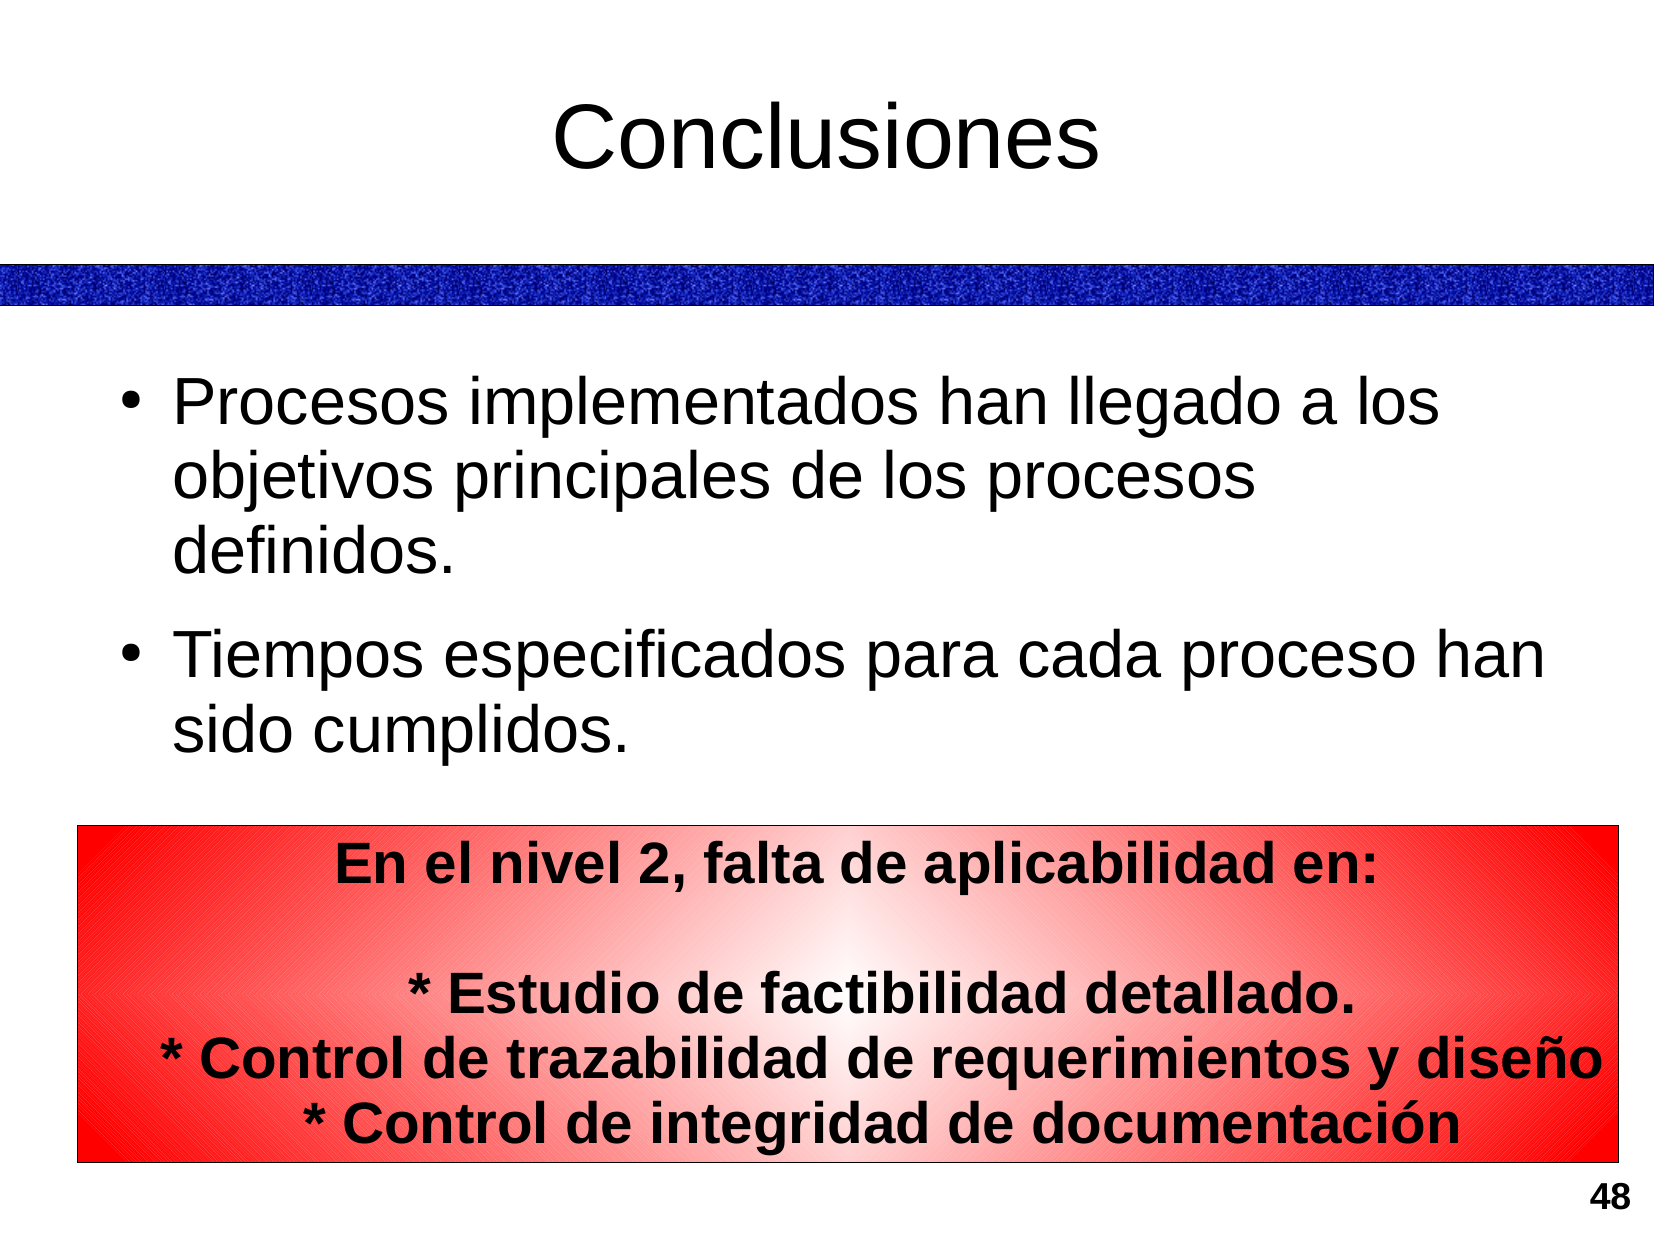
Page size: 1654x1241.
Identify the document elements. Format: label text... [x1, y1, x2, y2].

list Procesos implementados han llegado a los objetivos principales de los procesos definidos. Tiempos especificados para cada proceso han sido cumplidos. [101, 363, 1549, 788]
title Conclusiones [58, 21, 1595, 253]
text_box En el nivel 2, falta de aplicabilidad en: * Estudio de factibilidad detallado. * Control de trazabilidad de requerimientos y diseño * Control de integridad de documentación [77, 825, 1619, 1163]
text_box <número> [1575, 1168, 1654, 1240]
picture [0, 265, 1653, 305]
